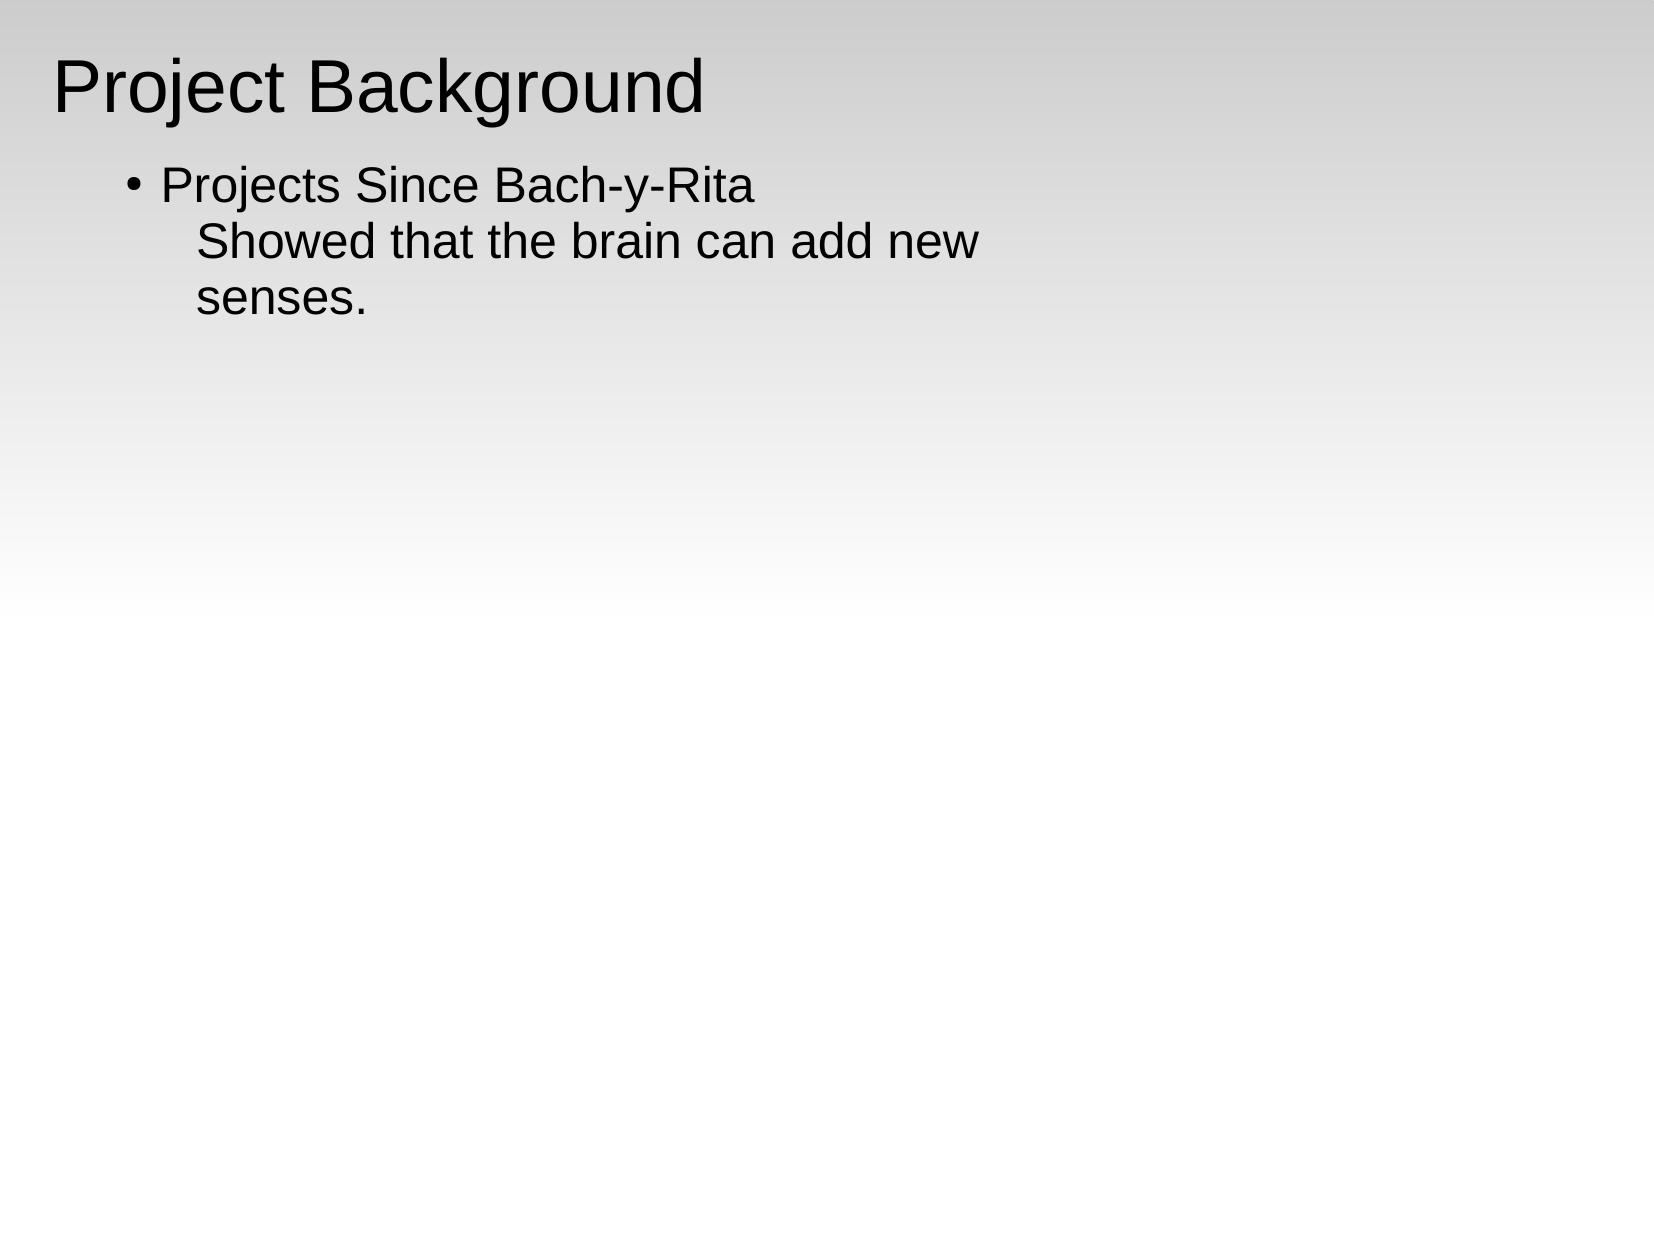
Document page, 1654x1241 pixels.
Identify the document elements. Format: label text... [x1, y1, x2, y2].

text_box Projects Since Bach-y-Rita Showed that the brain can add new senses. [75, 150, 1126, 1163]
text_box Project Background [37, 37, 723, 137]
